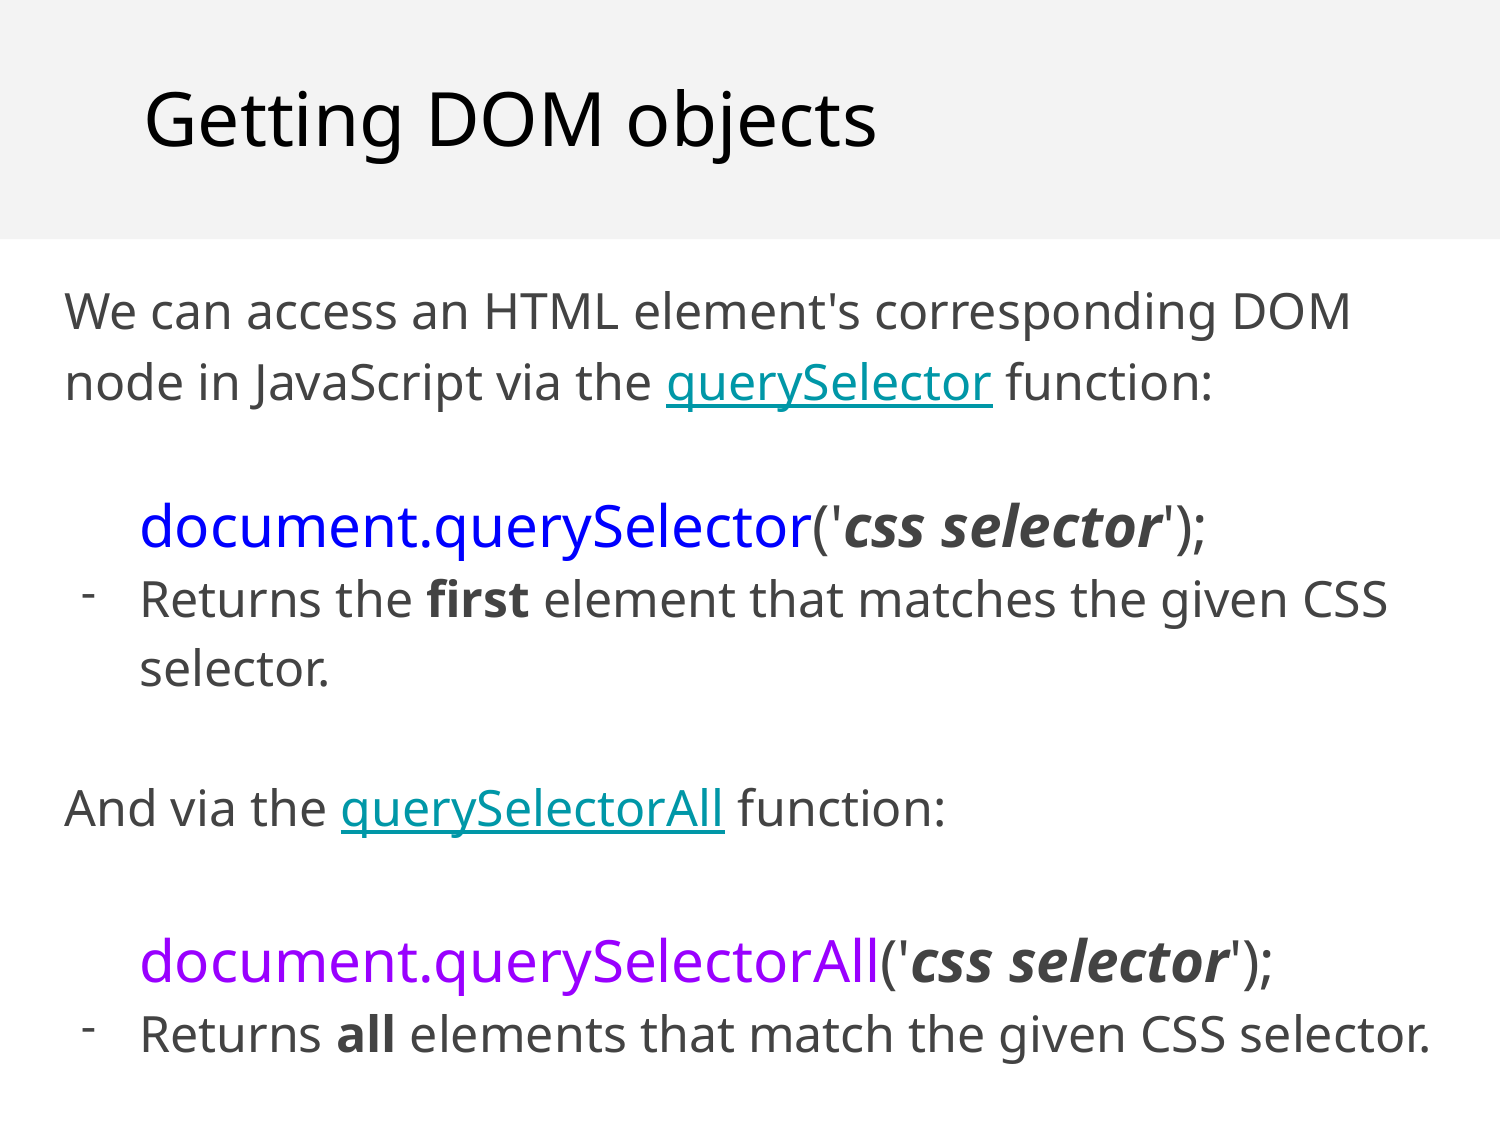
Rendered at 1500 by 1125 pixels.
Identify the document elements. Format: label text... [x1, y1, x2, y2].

title Getting DOM objects [128, 56, 1372, 183]
list We can access an HTML element's corresponding DOM node in JavaScript via the querySelector function: document.querySelector('css selector'); Returns the first element that matches the given CSS selector. And via the querySelectorAll function: document.querySelectorAll('css selector'); Returns all elements that match the given CSS selector. [49, 255, 1459, 1017]
